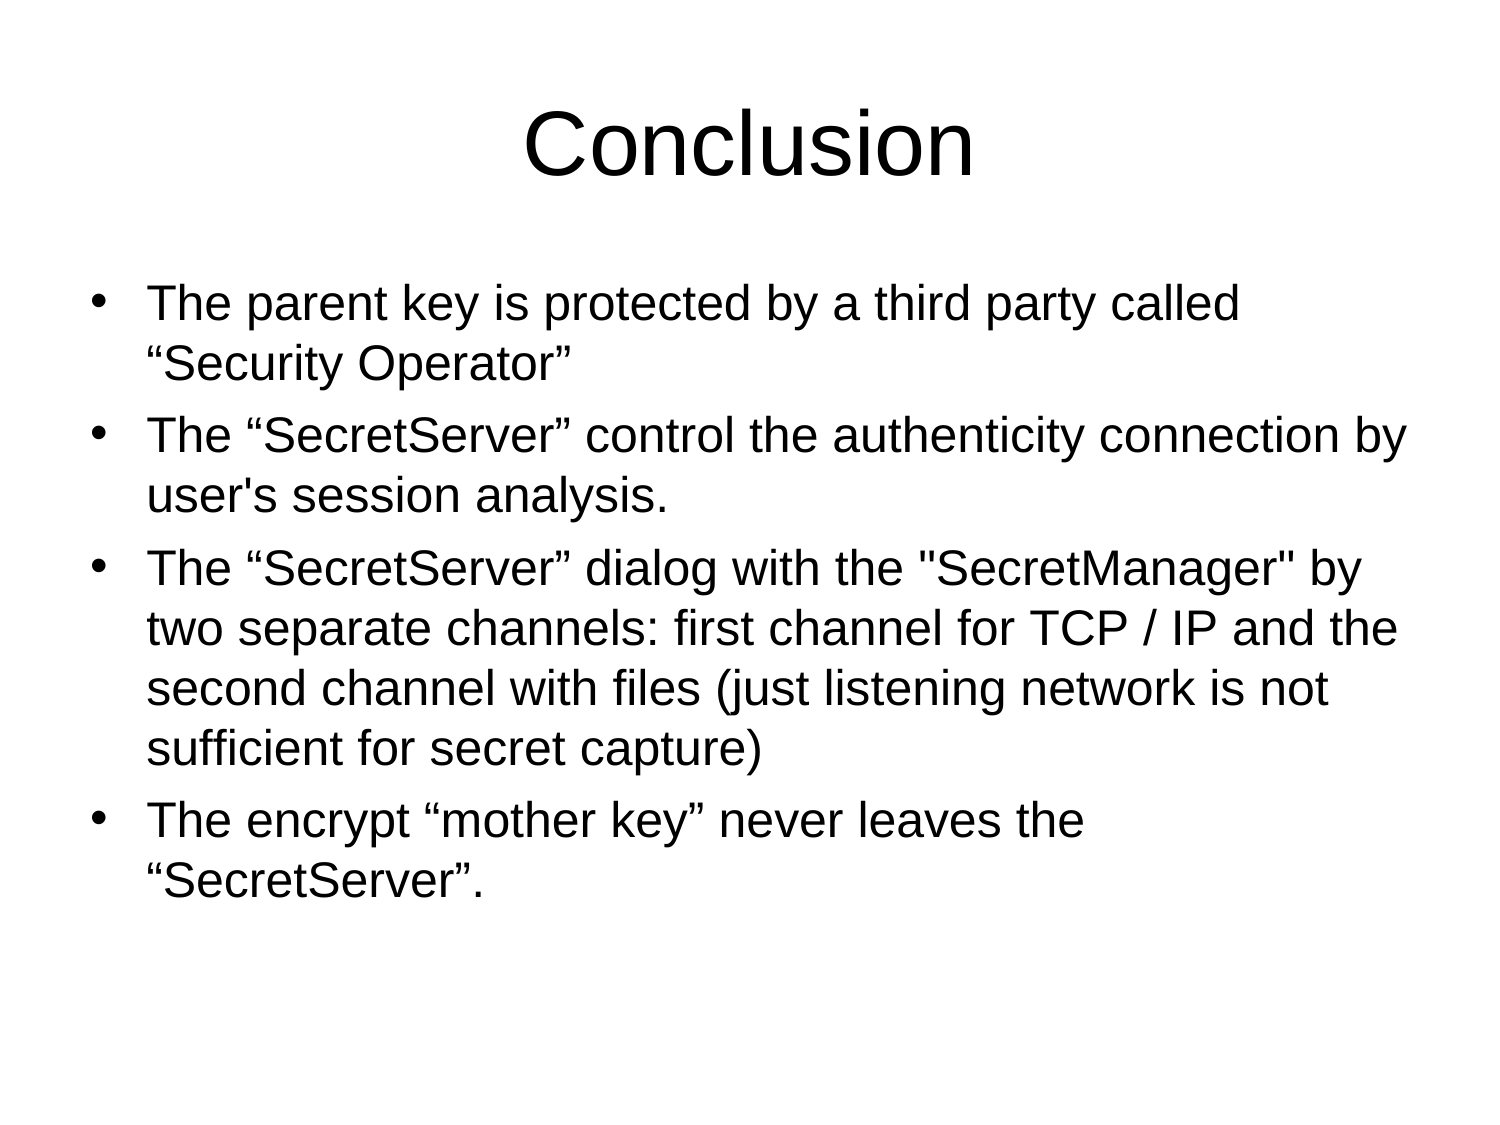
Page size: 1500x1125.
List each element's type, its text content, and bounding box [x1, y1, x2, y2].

list The parent key is protected by a third party called “Security Operator” The “SecretServer” control the authenticity connection by user's session analysis. The “SecretServer” dialog with the "SecretManager" by two separate channels: first channel for TCP / IP and the second channel with files (just listening network is not sufficient for secret capture) The encrypt “mother key” never leaves the “SecretServer”. [75, 262, 1426, 1006]
title Conclusion [75, 45, 1426, 233]
